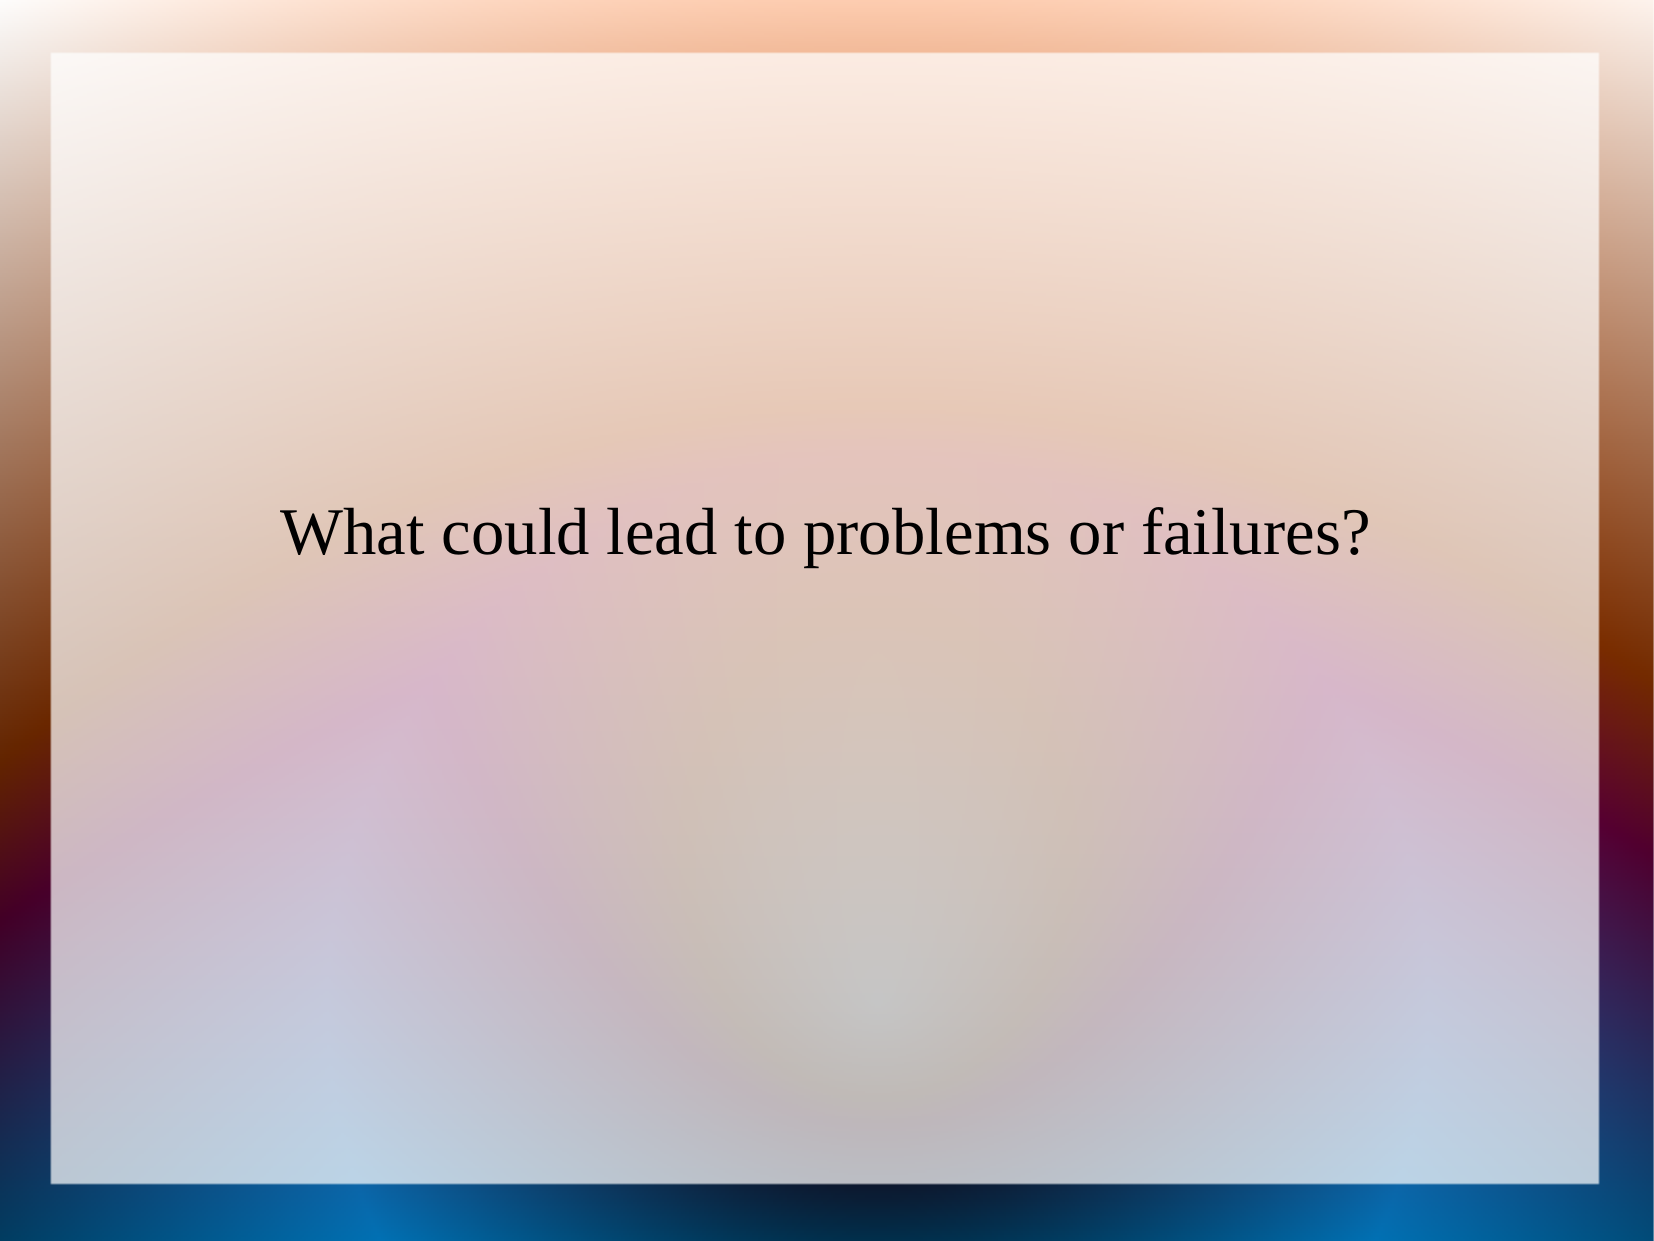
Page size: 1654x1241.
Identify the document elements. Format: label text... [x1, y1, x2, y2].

subtitle What could lead to problems or failures? [82, 55, 1571, 1010]
picture [0, 0, 1654, 1241]
